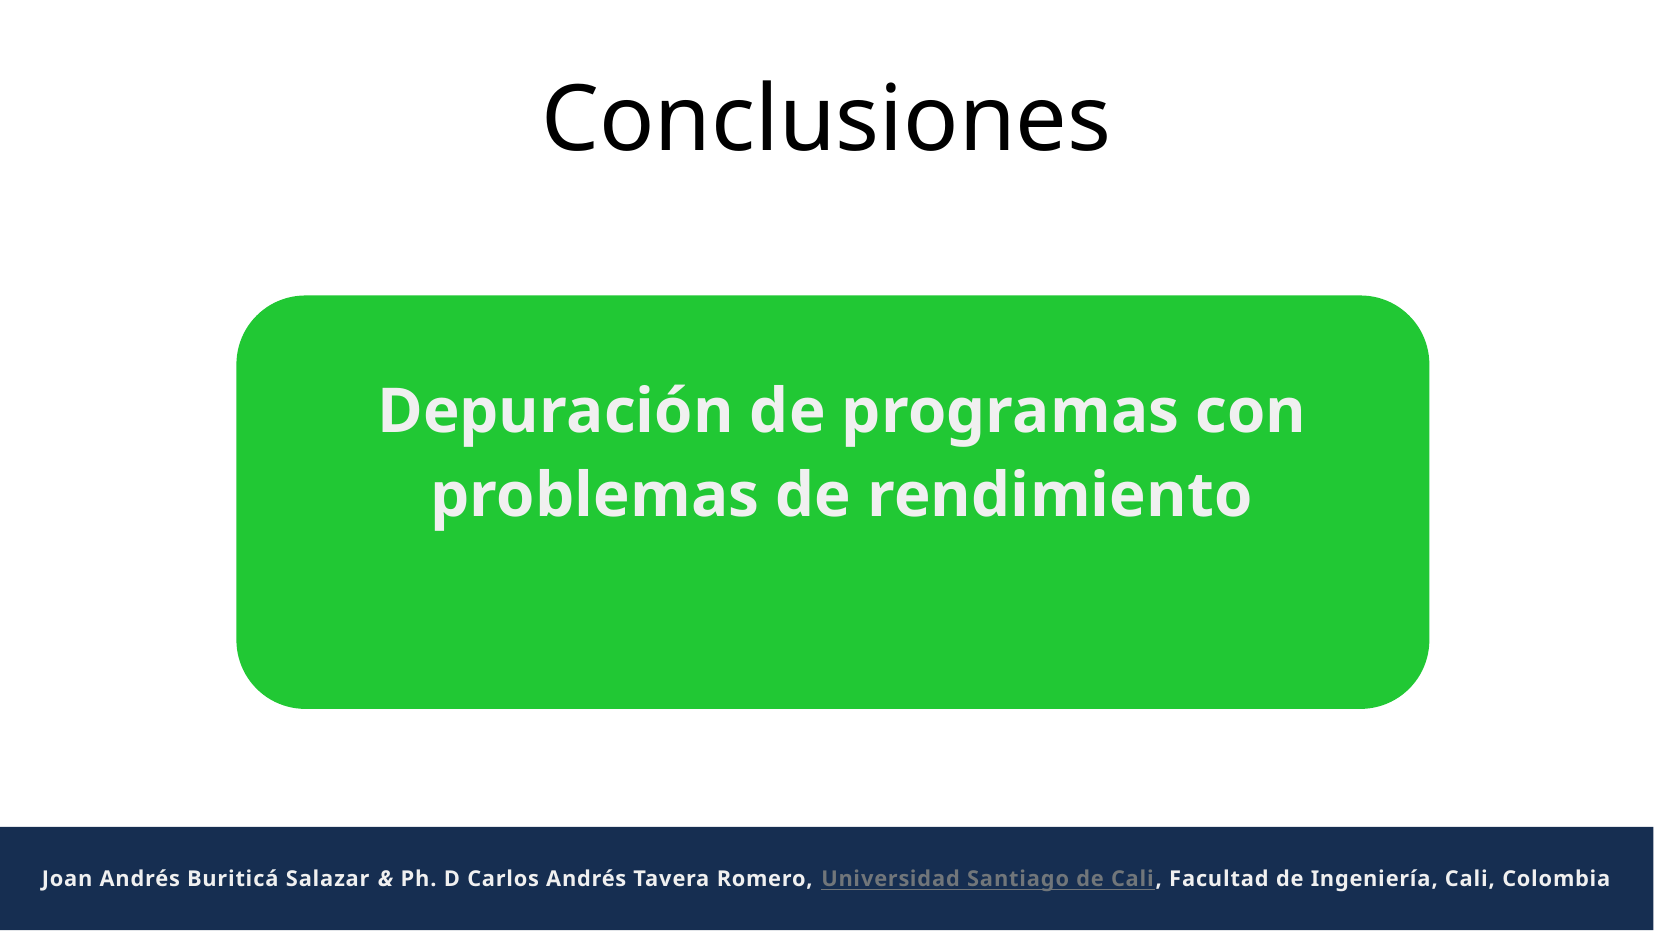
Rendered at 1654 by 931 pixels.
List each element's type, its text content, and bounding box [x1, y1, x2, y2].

title Conclusiones [82, 37, 1571, 193]
list Depuración de programas con problemas de rendimiento [307, 366, 1312, 615]
text_box [236, 295, 1430, 709]
